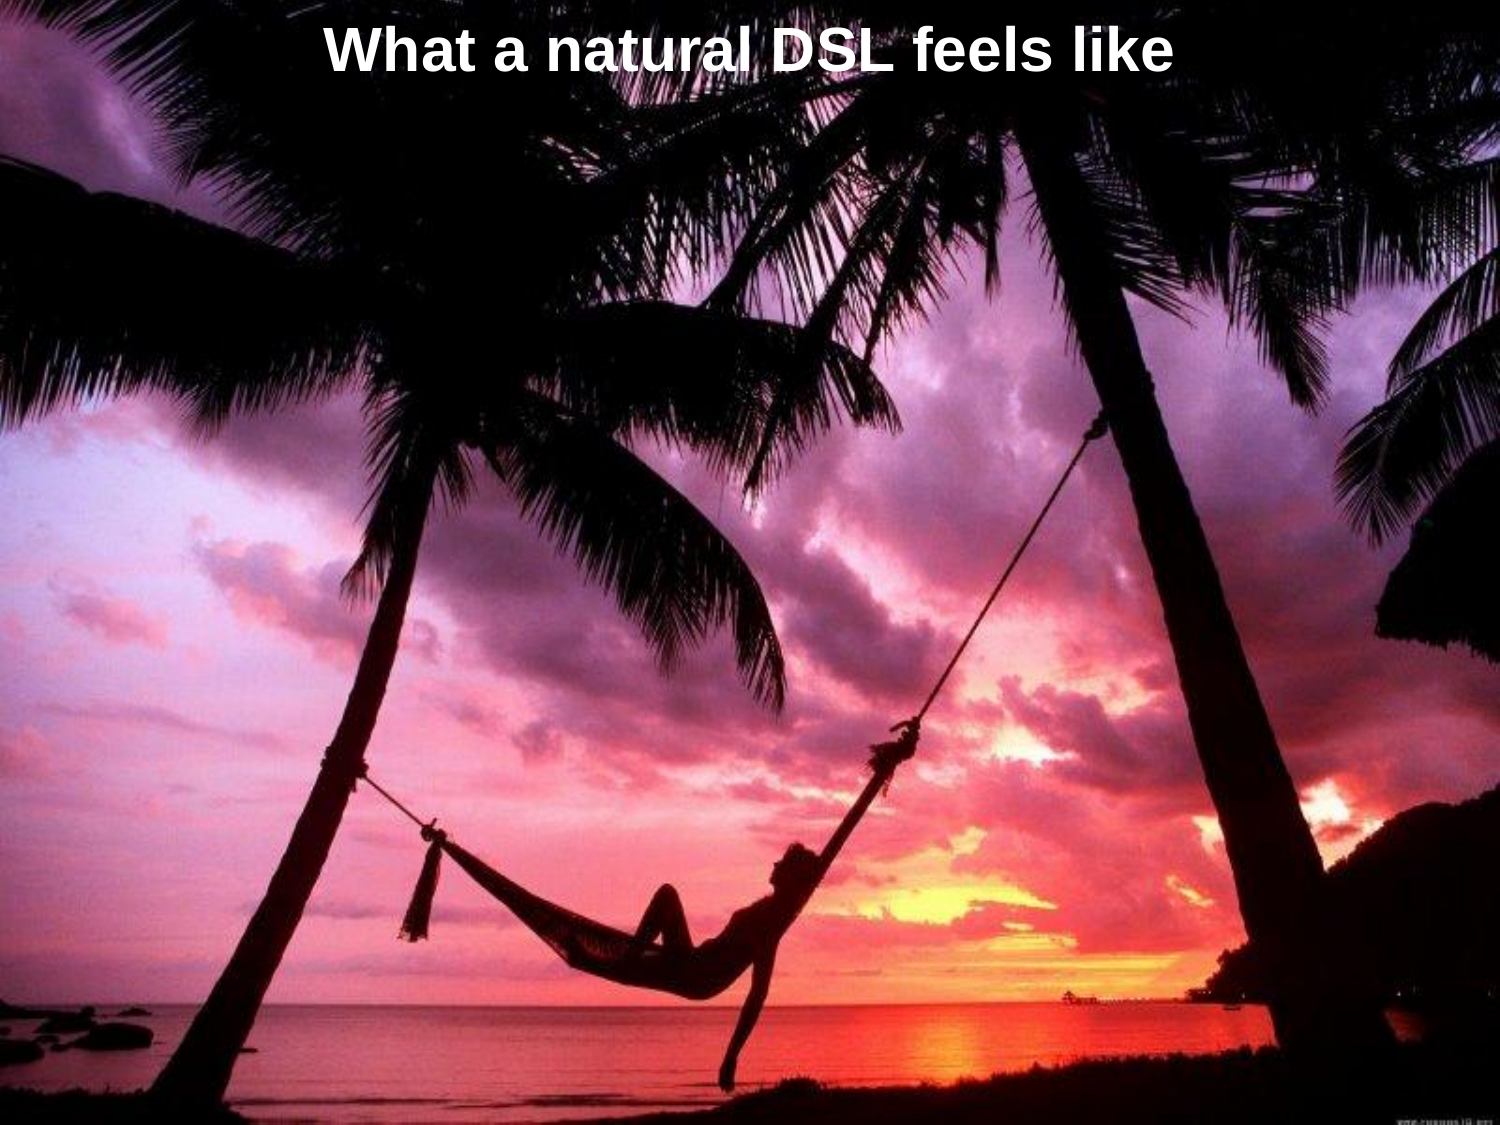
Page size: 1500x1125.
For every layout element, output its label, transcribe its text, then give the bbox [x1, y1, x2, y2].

text_box What a natural DSL feels like [0, 0, 1500, 104]
picture [0, 104, 1500, 1125]
